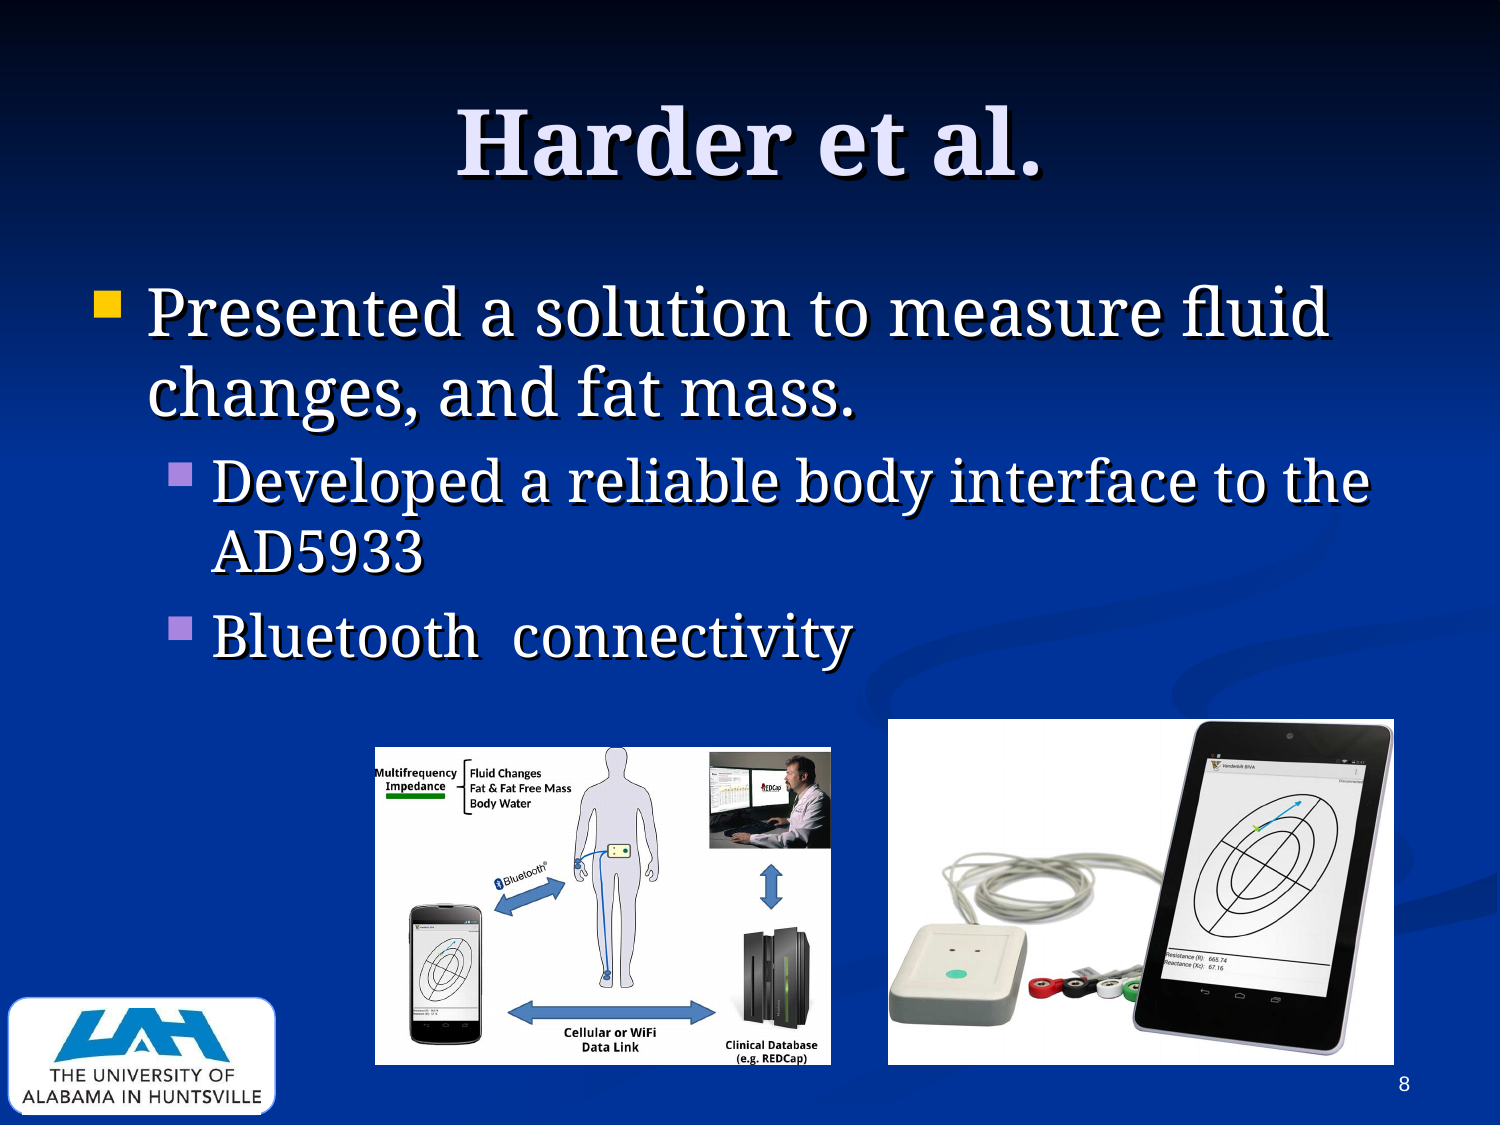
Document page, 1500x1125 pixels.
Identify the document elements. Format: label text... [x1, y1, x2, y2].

picture [888, 719, 1394, 1066]
text_box <number> [1324, 1062, 1426, 1104]
picture [22, 1008, 261, 1115]
list Presented a solution to measure fluid changes, and fat mass. Developed a reliable body interface to the AD5933 Bluetooth connectivity [75, 262, 1426, 1050]
title Harder et al. [75, 45, 1426, 233]
picture [375, 747, 831, 1066]
